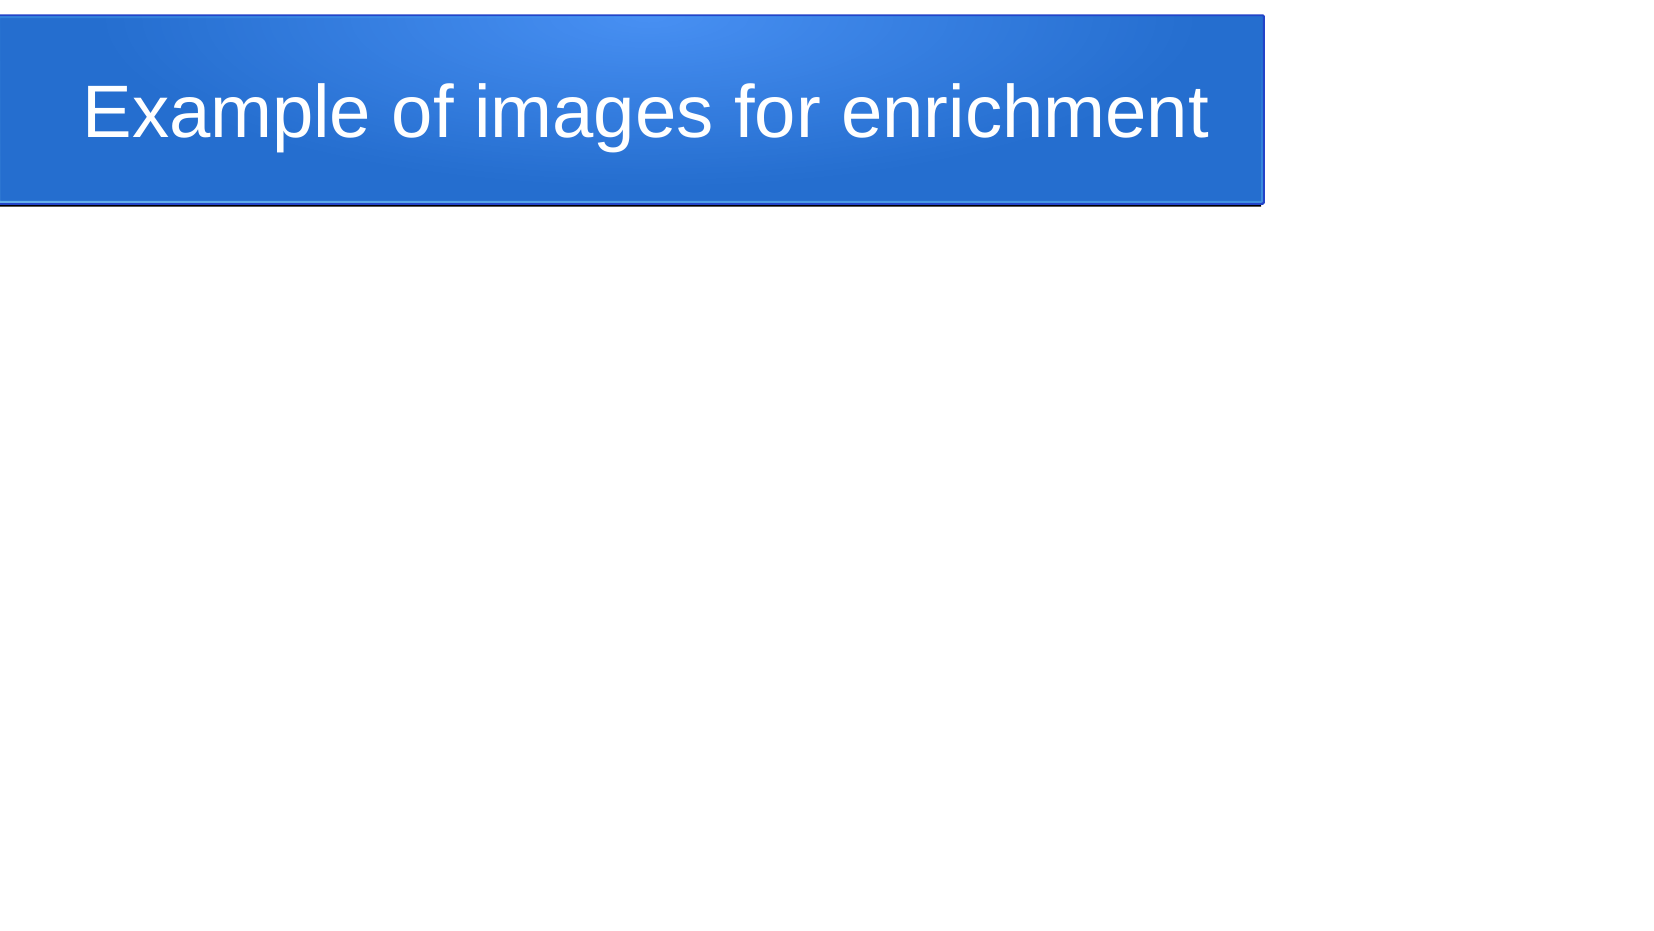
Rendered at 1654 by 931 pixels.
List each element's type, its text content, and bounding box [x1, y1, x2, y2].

title Example of images for enrichment [82, 35, 1235, 189]
